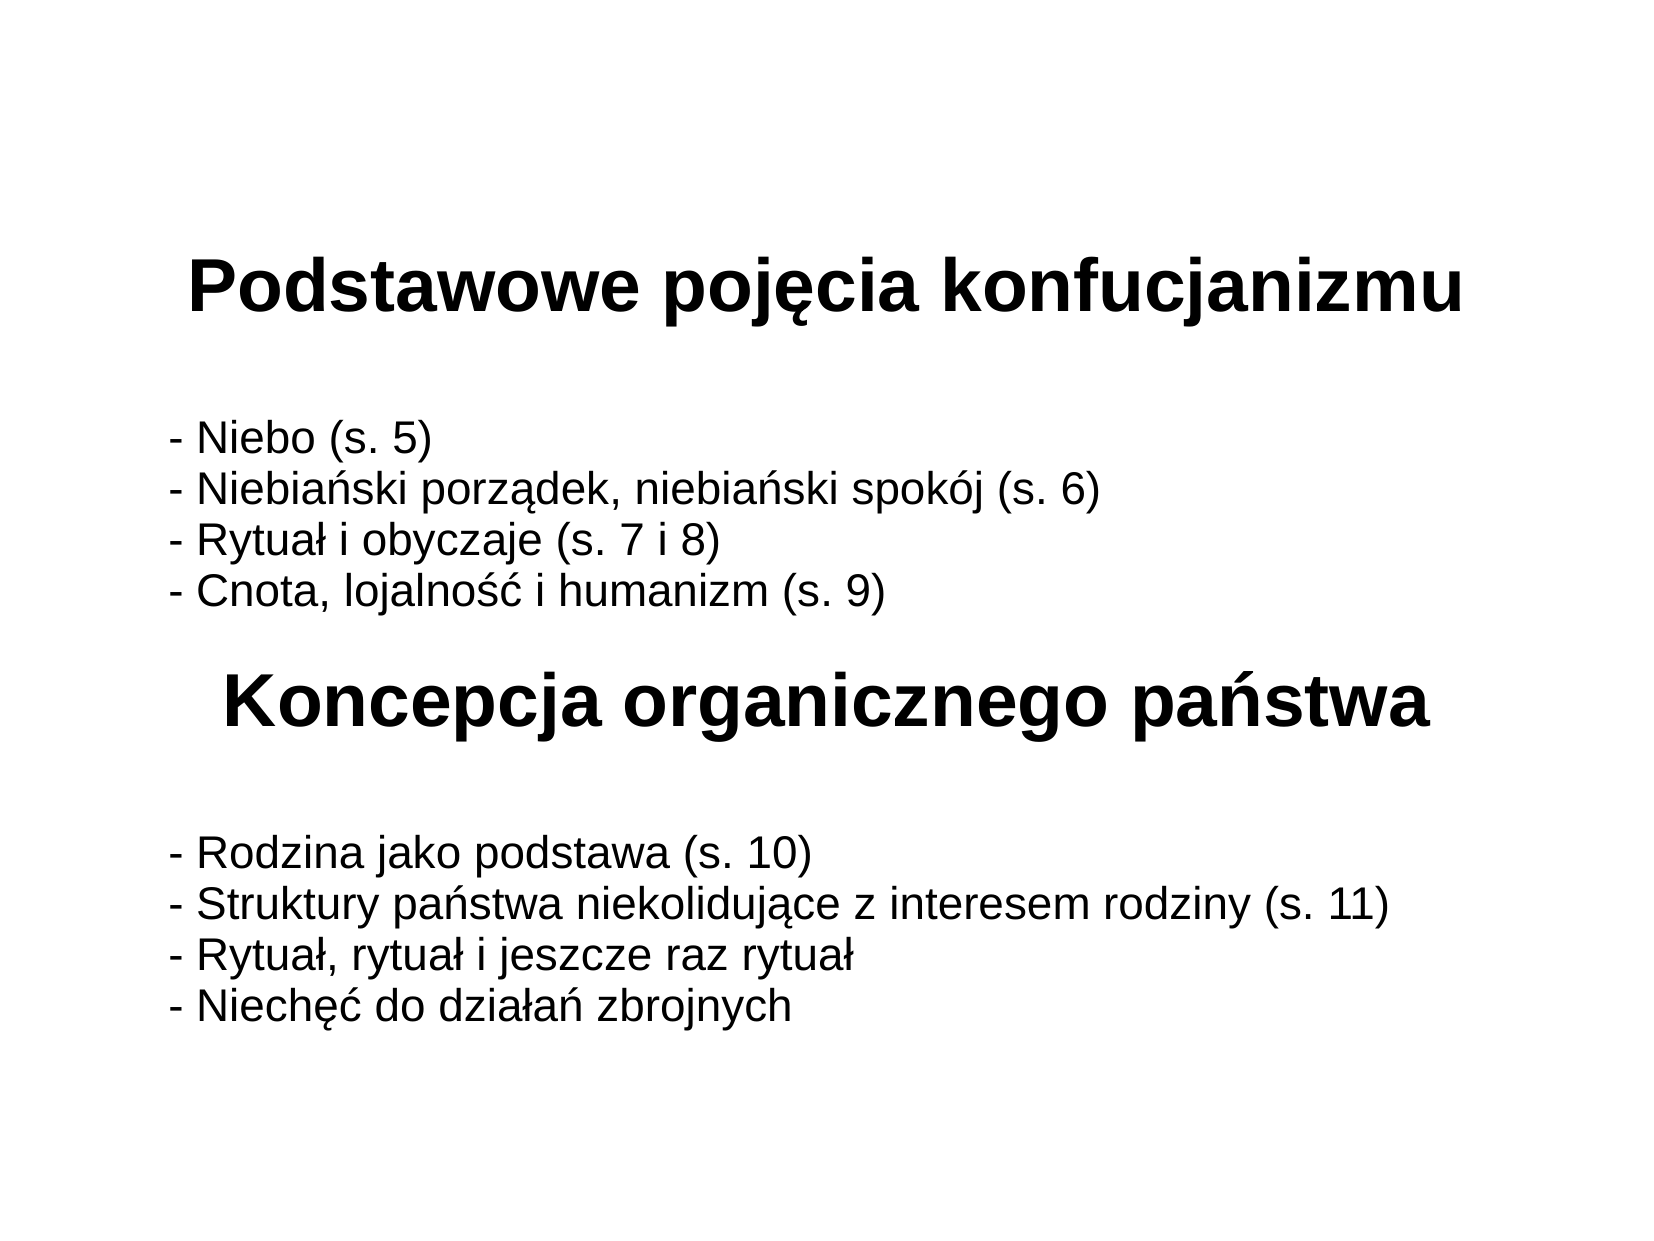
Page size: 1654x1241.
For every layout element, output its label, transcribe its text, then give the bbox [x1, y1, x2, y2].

text_box Podstawowe pojęcia konfucjanizmu - Niebo (s. 5) - Niebiański porządek, niebiański spokój (s. 6) - Rytuał i obyczaje (s. 7 i 8) - Cnota, lojalność i humanizm (s. 9) Koncepcja organicznego państwa - Rodzina jako podstawa (s. 10) - Struktury państwa niekolidujące z interesem rodziny (s. 11) - Rytuał, rytuał i jeszcze raz rytuał - Niechęć do działań zbrojnych [153, 236, 1501, 1038]
